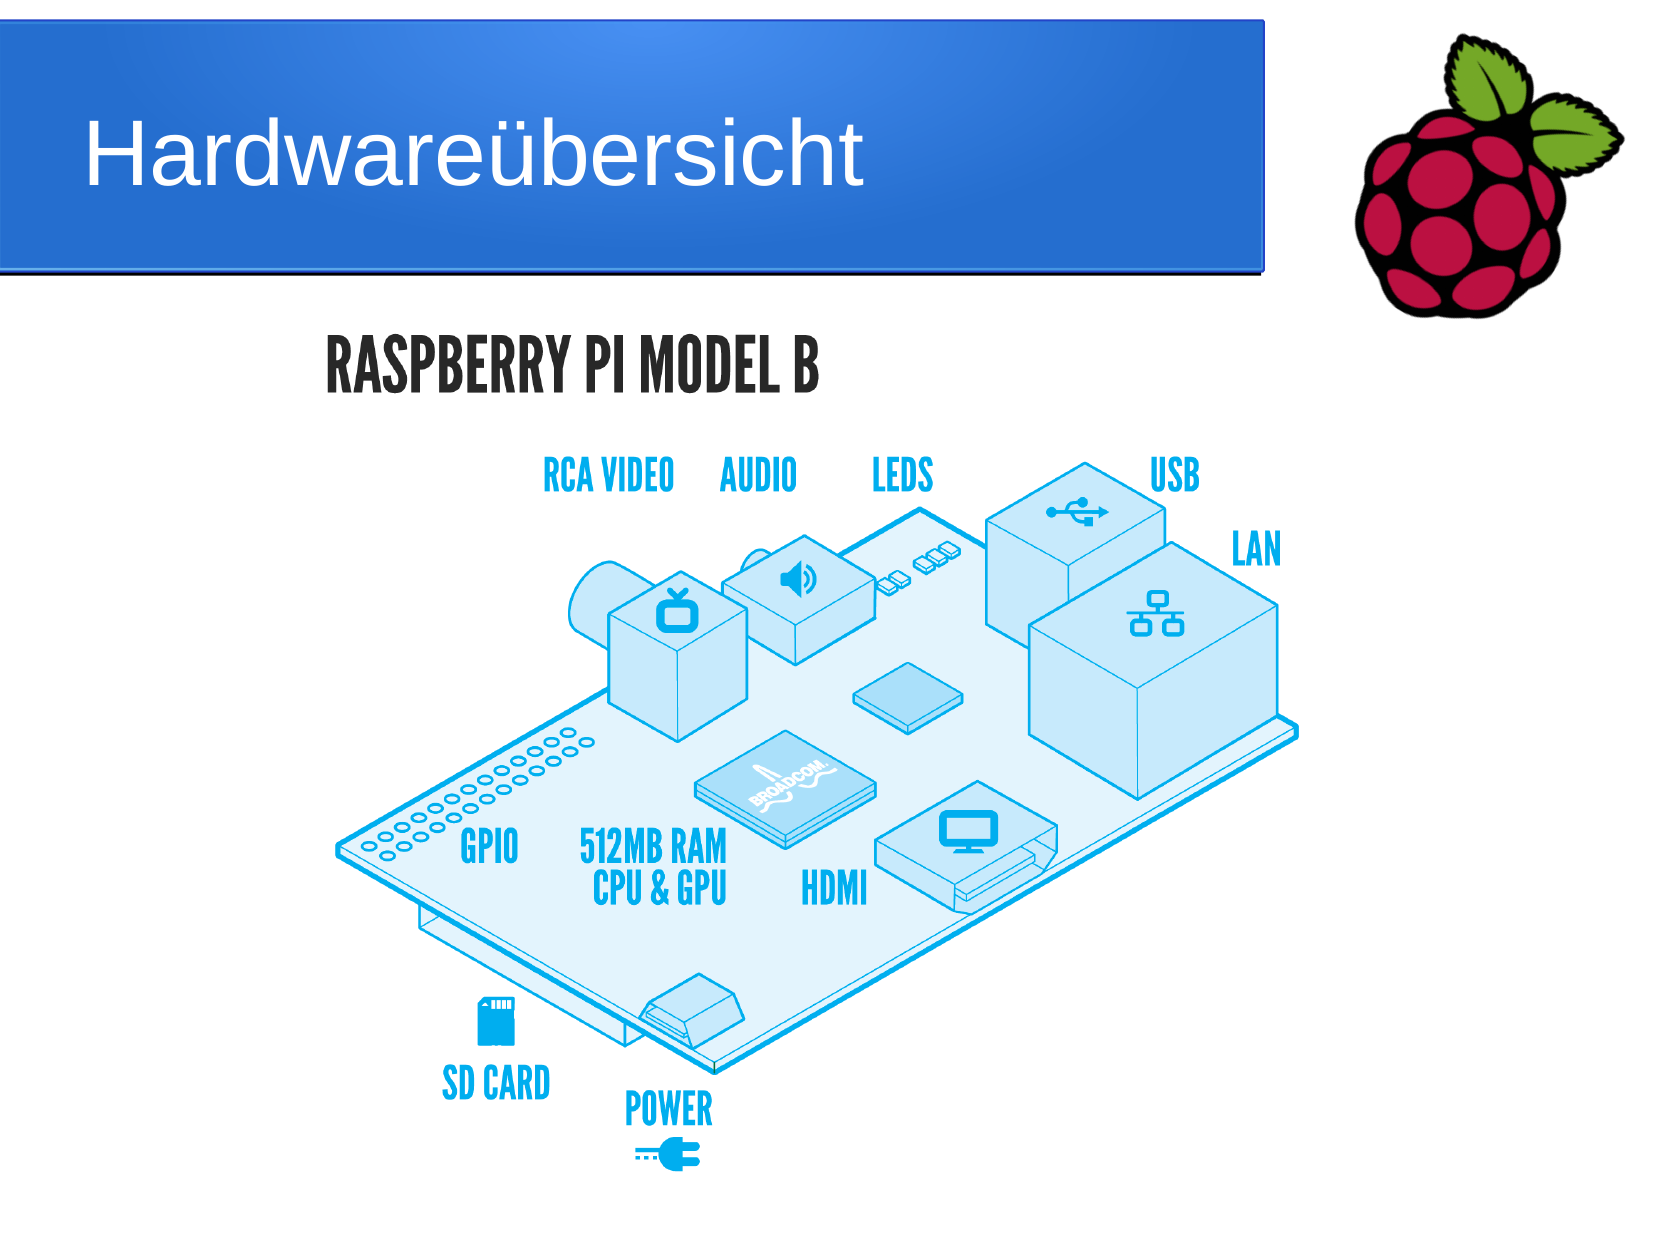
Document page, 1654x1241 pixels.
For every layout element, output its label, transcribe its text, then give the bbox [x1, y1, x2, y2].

picture [285, 292, 1349, 1231]
picture [1305, 15, 1642, 370]
title Hardwareübersicht [82, 49, 1250, 257]
